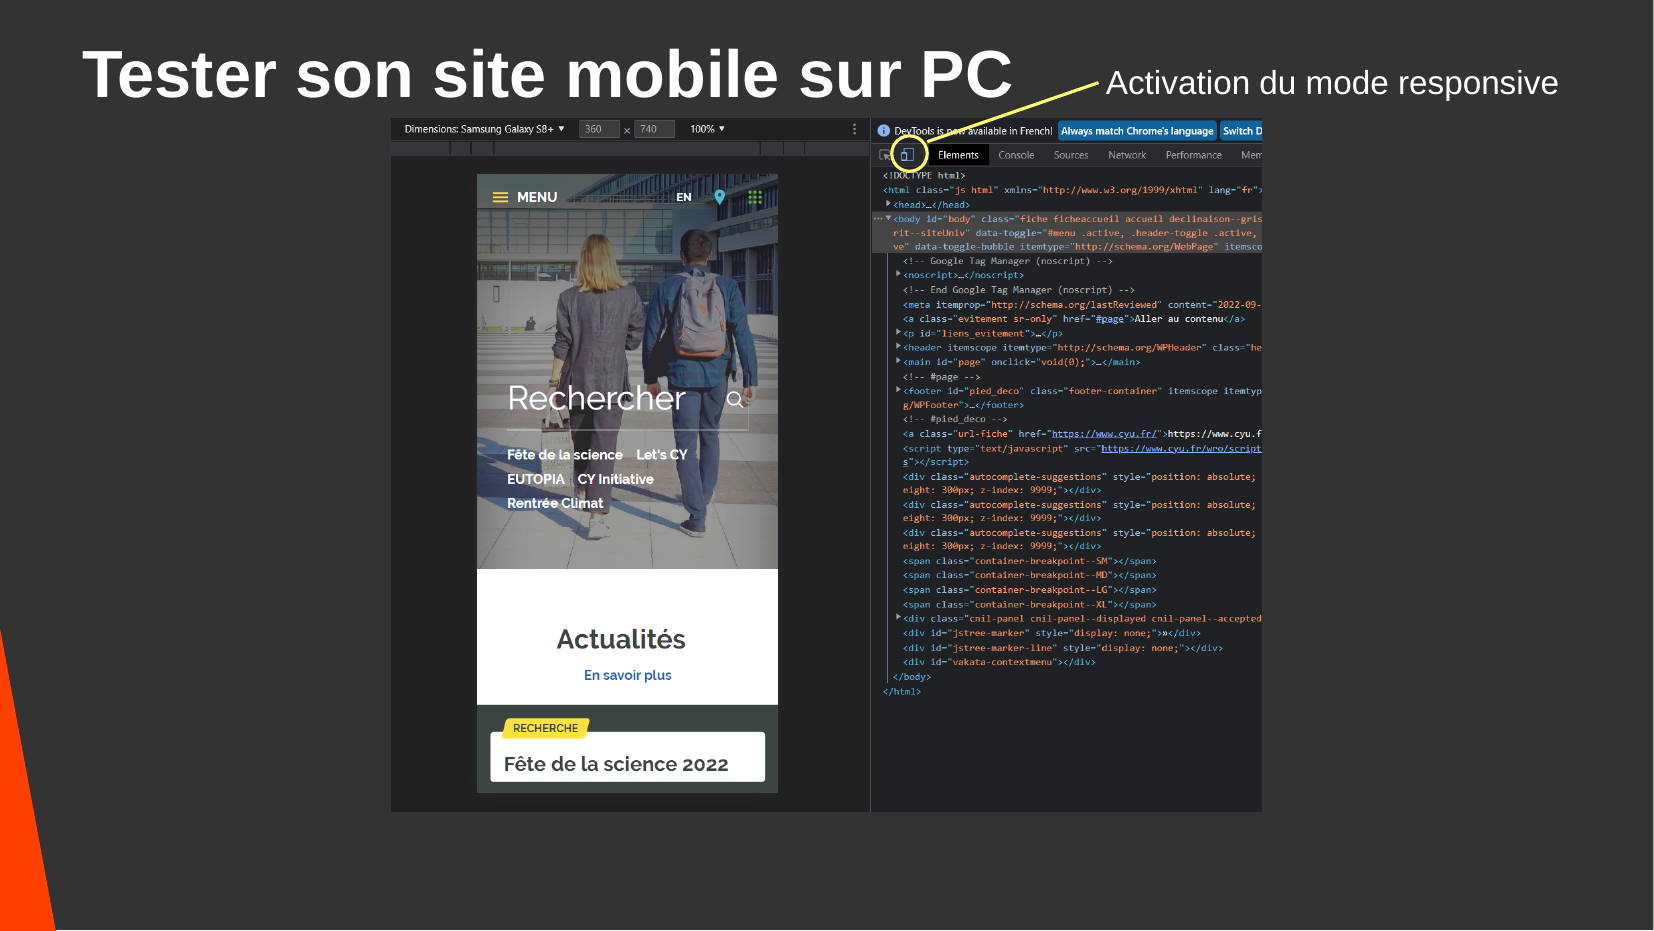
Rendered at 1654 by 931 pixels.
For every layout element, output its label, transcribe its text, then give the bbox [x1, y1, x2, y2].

title Tester son site mobile sur PC [82, 37, 1571, 112]
picture [391, 118, 1262, 812]
picture [894, 138, 925, 169]
title Activation du mode responsive [1011, 64, 1654, 112]
text_box [0, 628, 56, 931]
